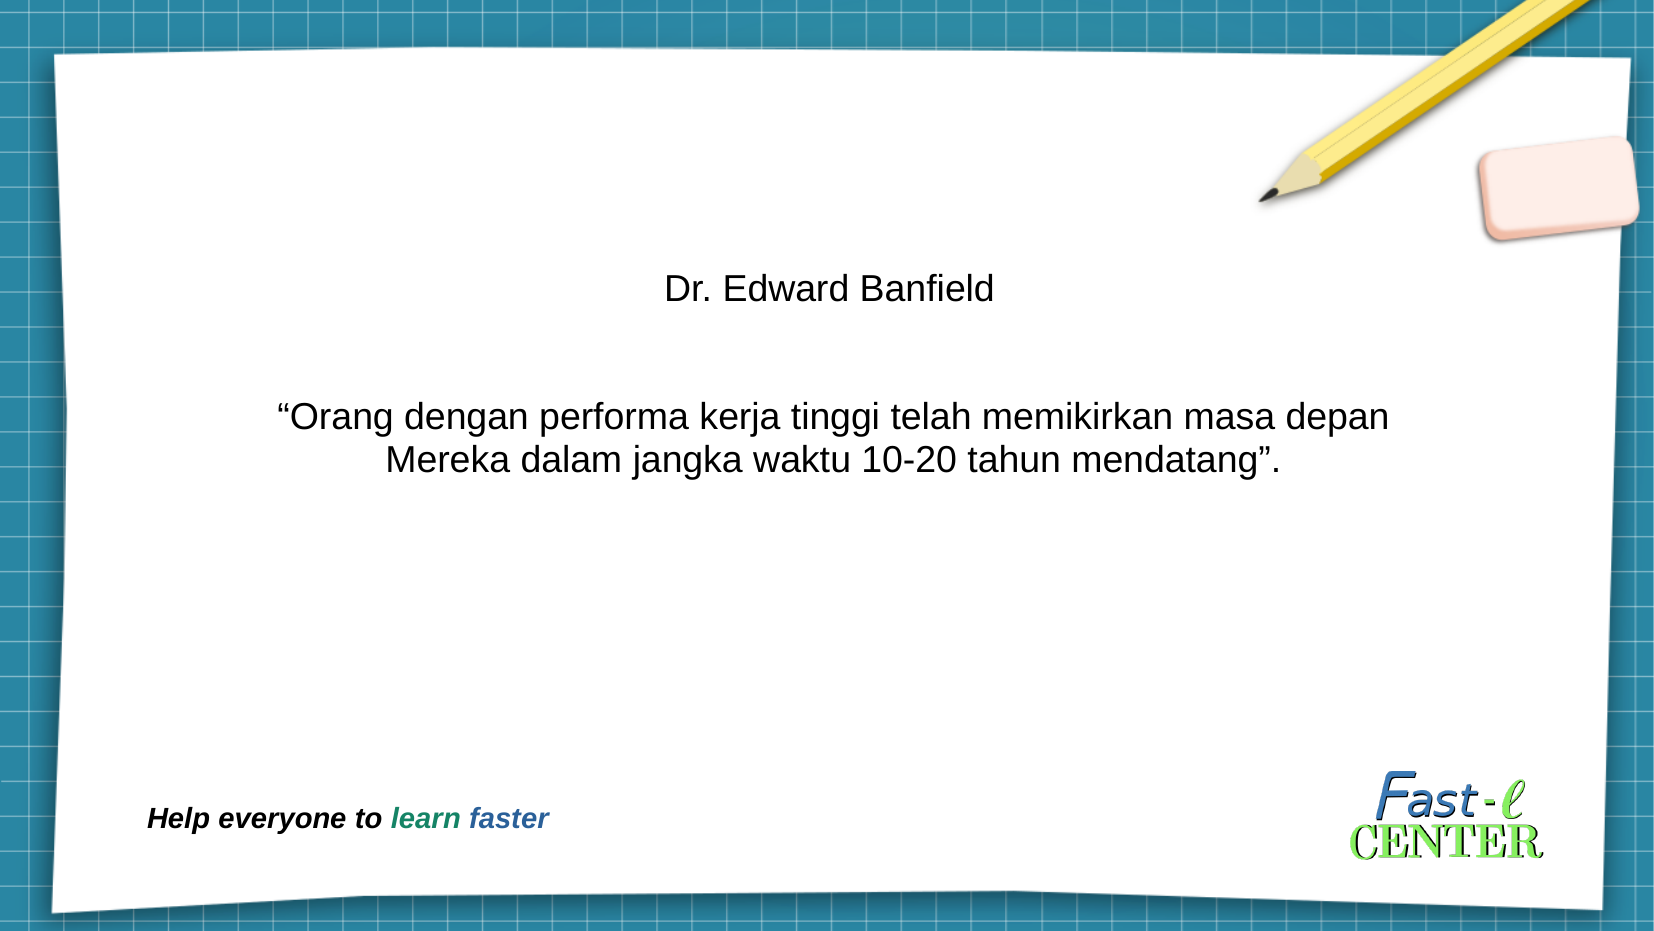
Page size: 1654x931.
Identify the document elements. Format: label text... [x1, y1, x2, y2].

picture [0, 0, 1654, 931]
text_box “Orang dengan performa kerja tinggi telah memikirkan masa depan Mereka dalam jangka waktu 10-20 tahun mendatang”. [262, 388, 1405, 488]
text_box Dr. Edward Banfield [649, 260, 1025, 336]
text_box Help everyone to learn faster [132, 791, 658, 839]
